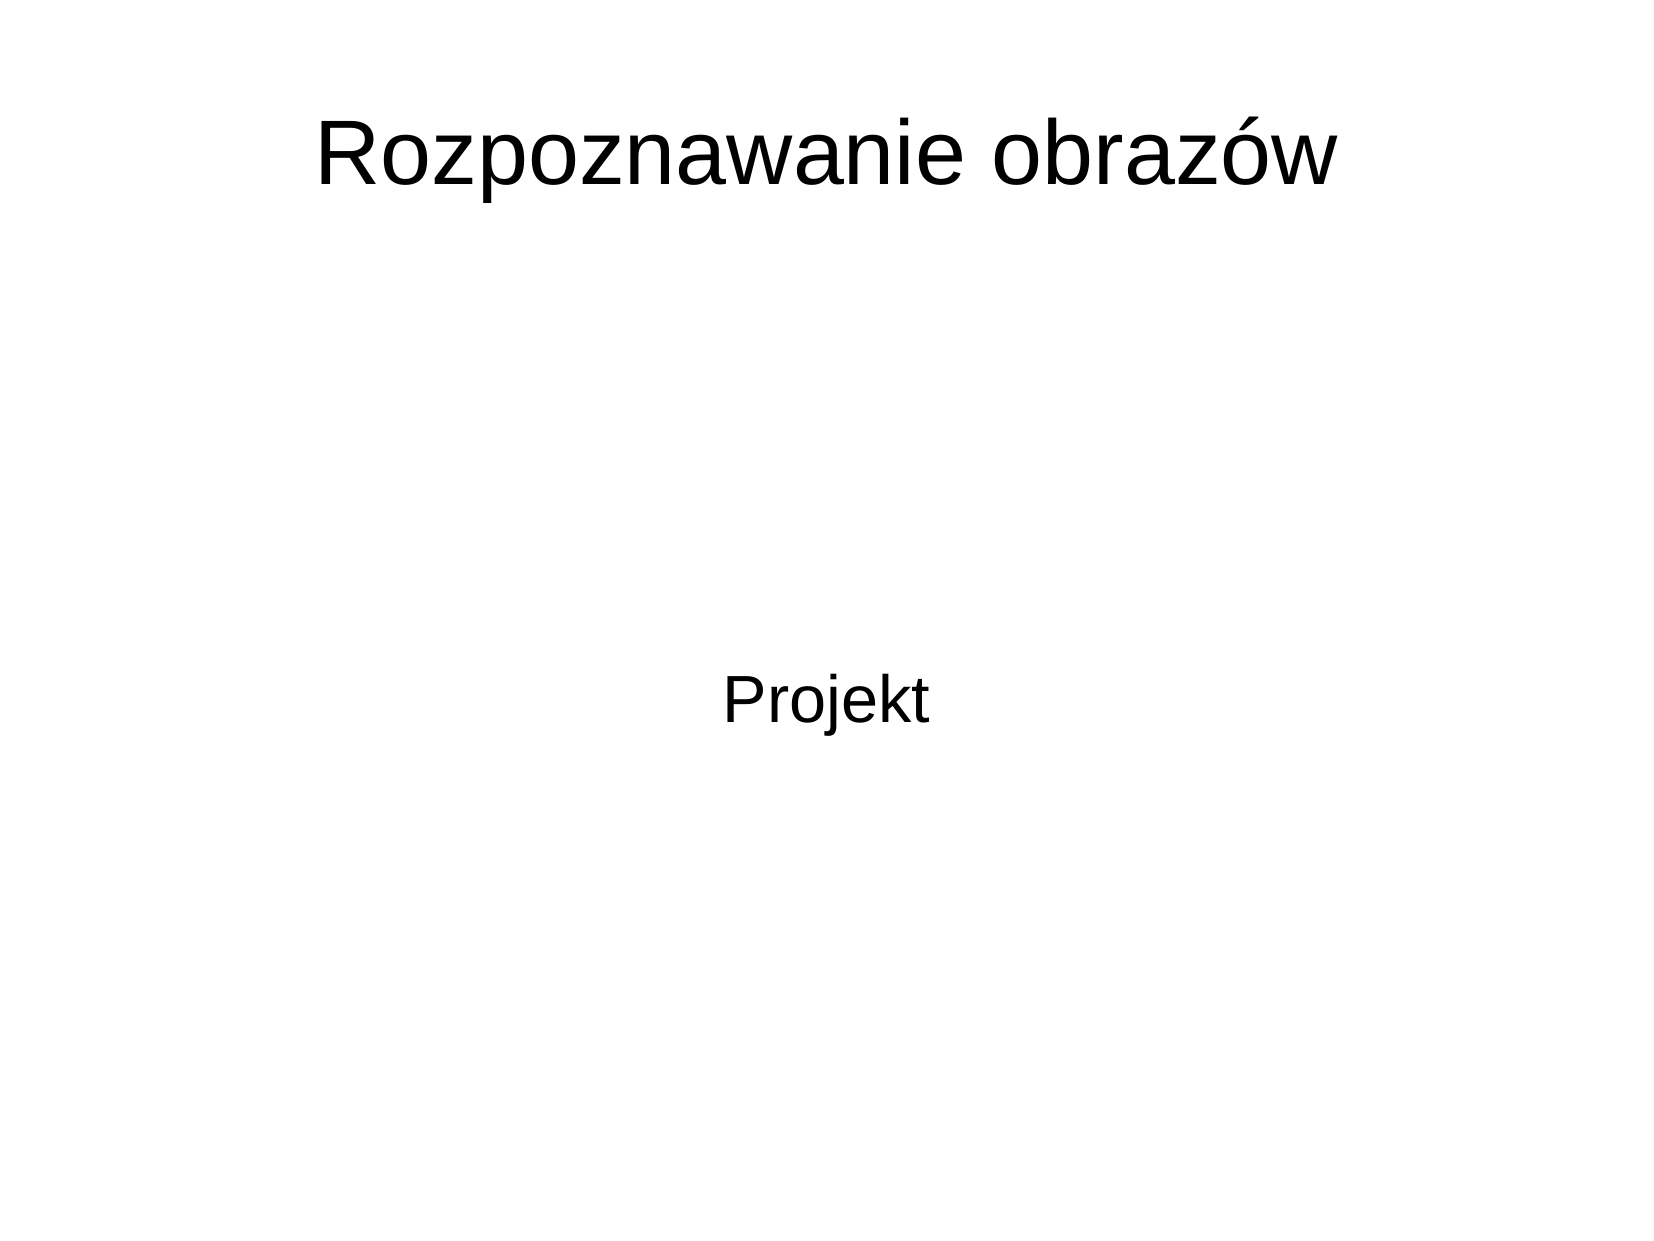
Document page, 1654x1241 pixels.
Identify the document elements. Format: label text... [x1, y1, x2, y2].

title Rozpoznawanie obrazów [82, 49, 1571, 257]
subtitle Projekt [82, 290, 1571, 1109]
